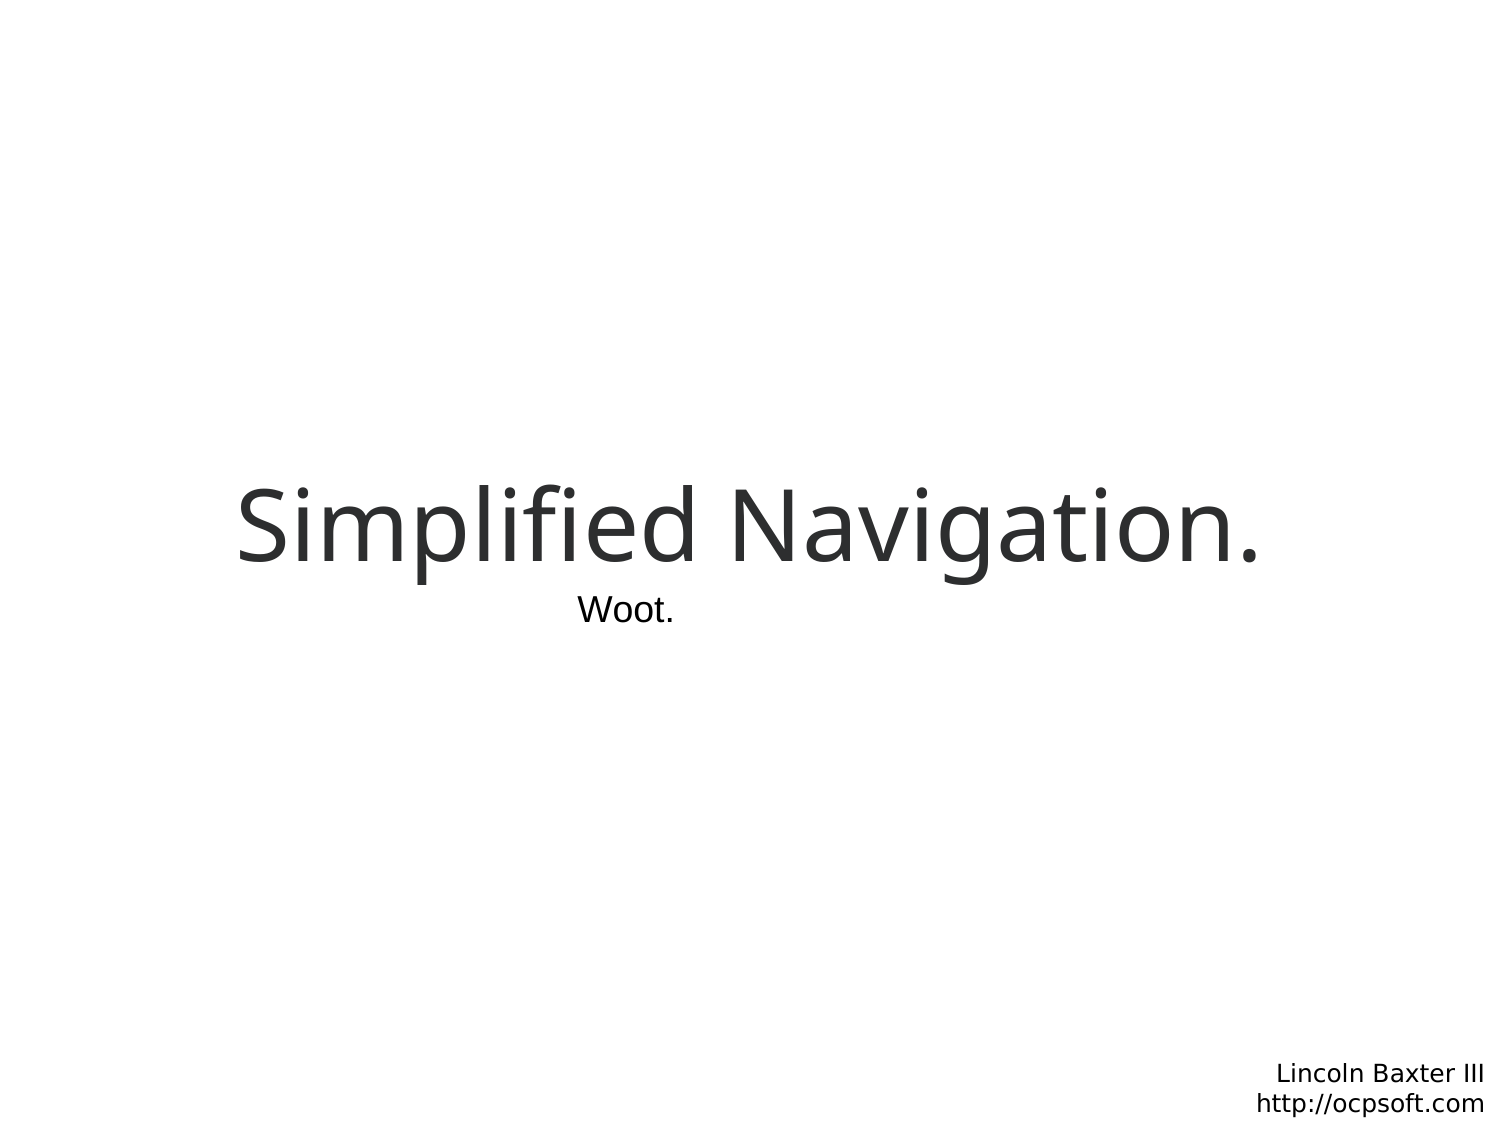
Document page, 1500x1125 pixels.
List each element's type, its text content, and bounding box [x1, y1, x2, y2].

text_box Woot. [562, 577, 788, 638]
subtitle Simplified Navigation. [75, 112, 1425, 931]
